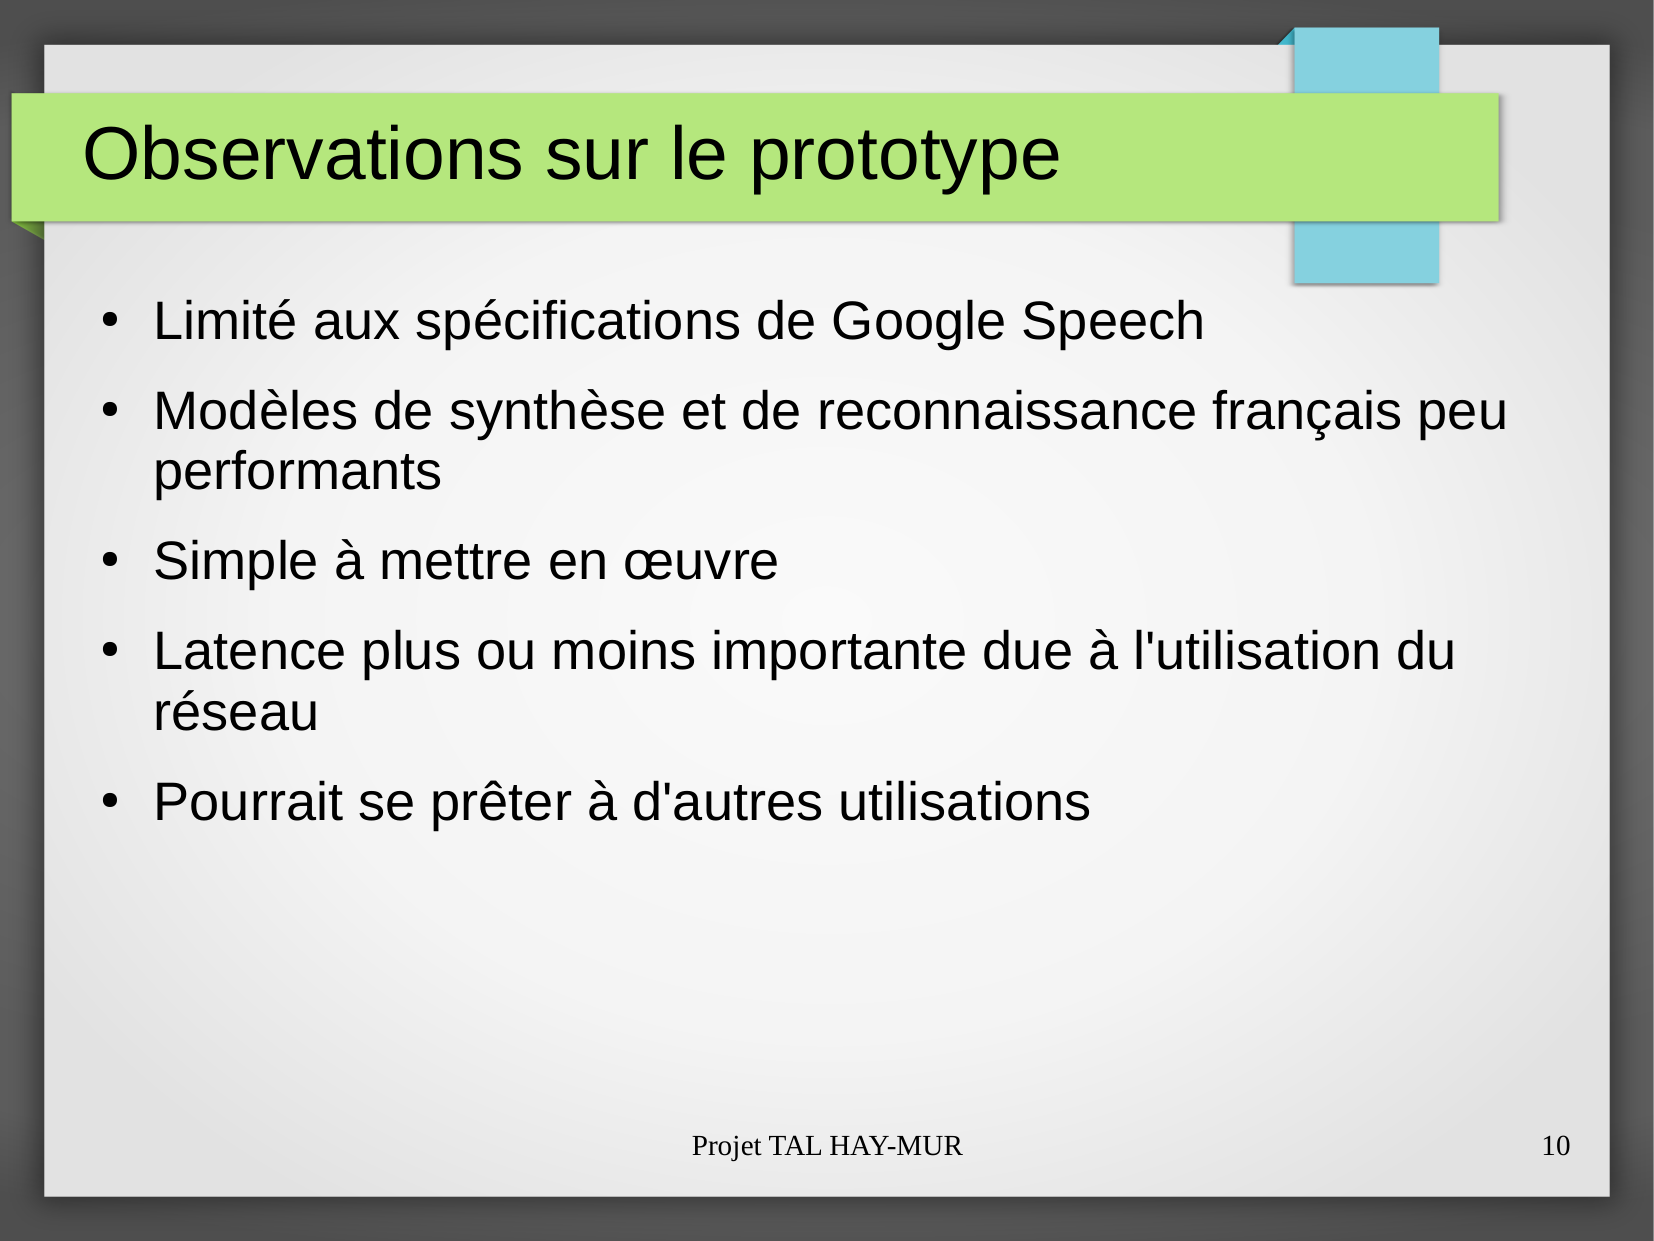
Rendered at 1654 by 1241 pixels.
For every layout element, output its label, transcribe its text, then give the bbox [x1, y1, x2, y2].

title Observations sur le prototype [82, 94, 1264, 213]
picture [0, 0, 1654, 1241]
list Limité aux spécifications de Google Speech Modèles de synthèse et de reconnaissance français peu performants Simple à mettre en œuvre Latence plus ou moins importante due à l'utilisation du réseau Pourrait se prêter à d'autres utilisations [82, 290, 1571, 1010]
